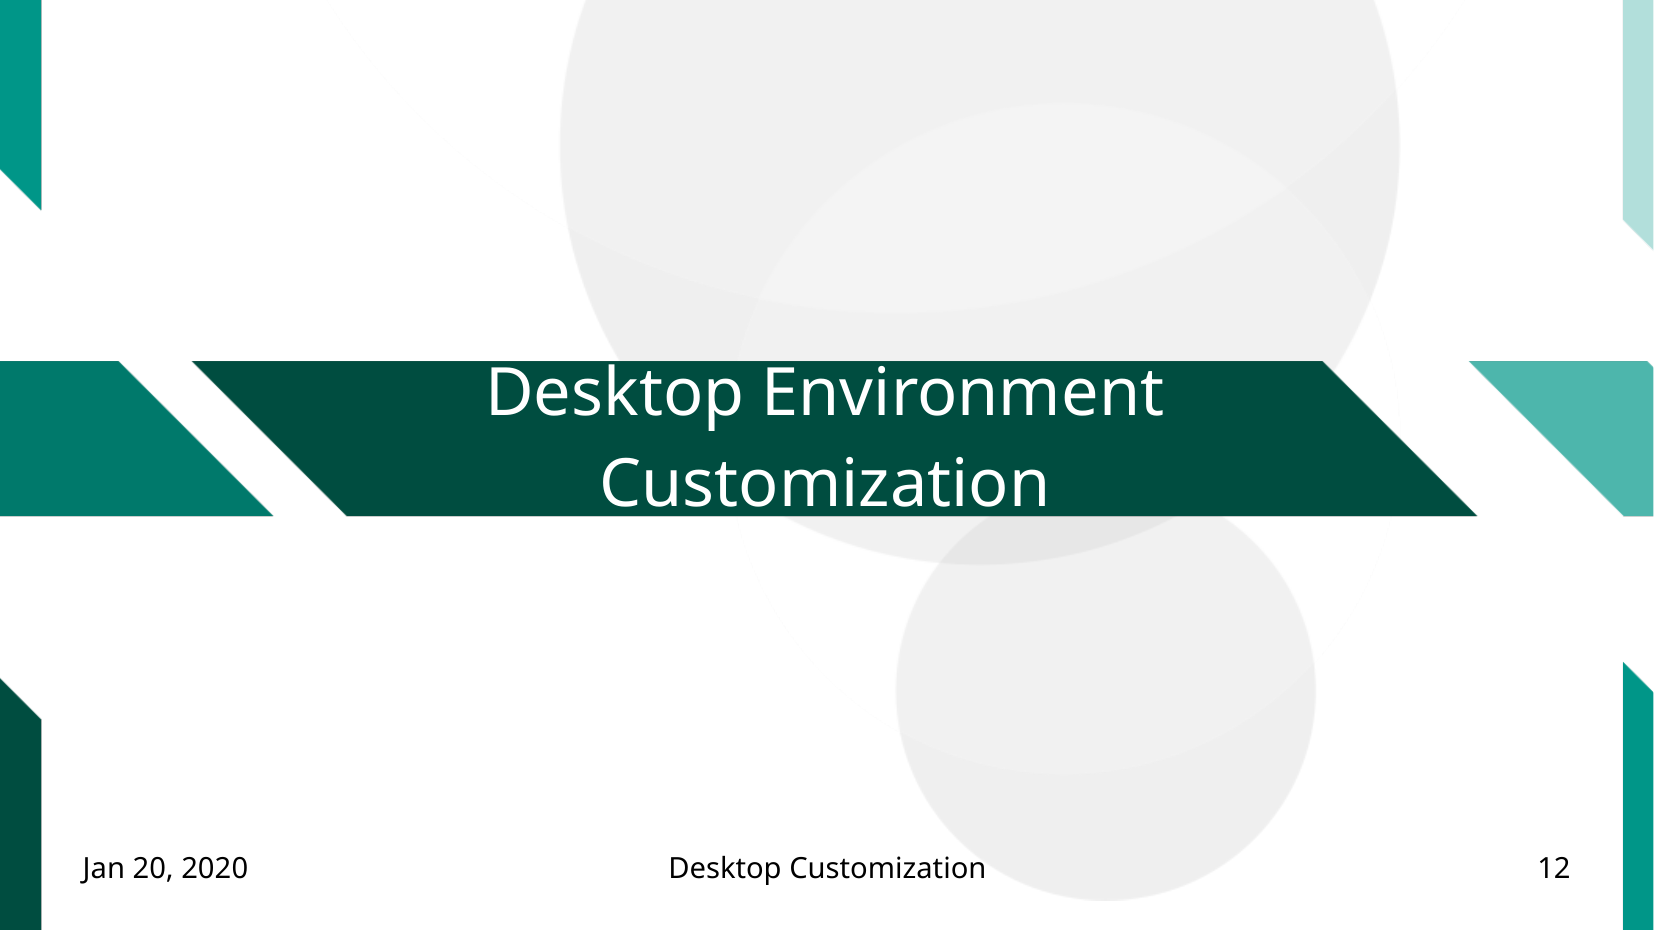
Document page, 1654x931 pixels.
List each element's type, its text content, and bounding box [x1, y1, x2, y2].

picture [0, 0, 1654, 930]
title Desktop Environment Customization [82, 351, 1568, 520]
